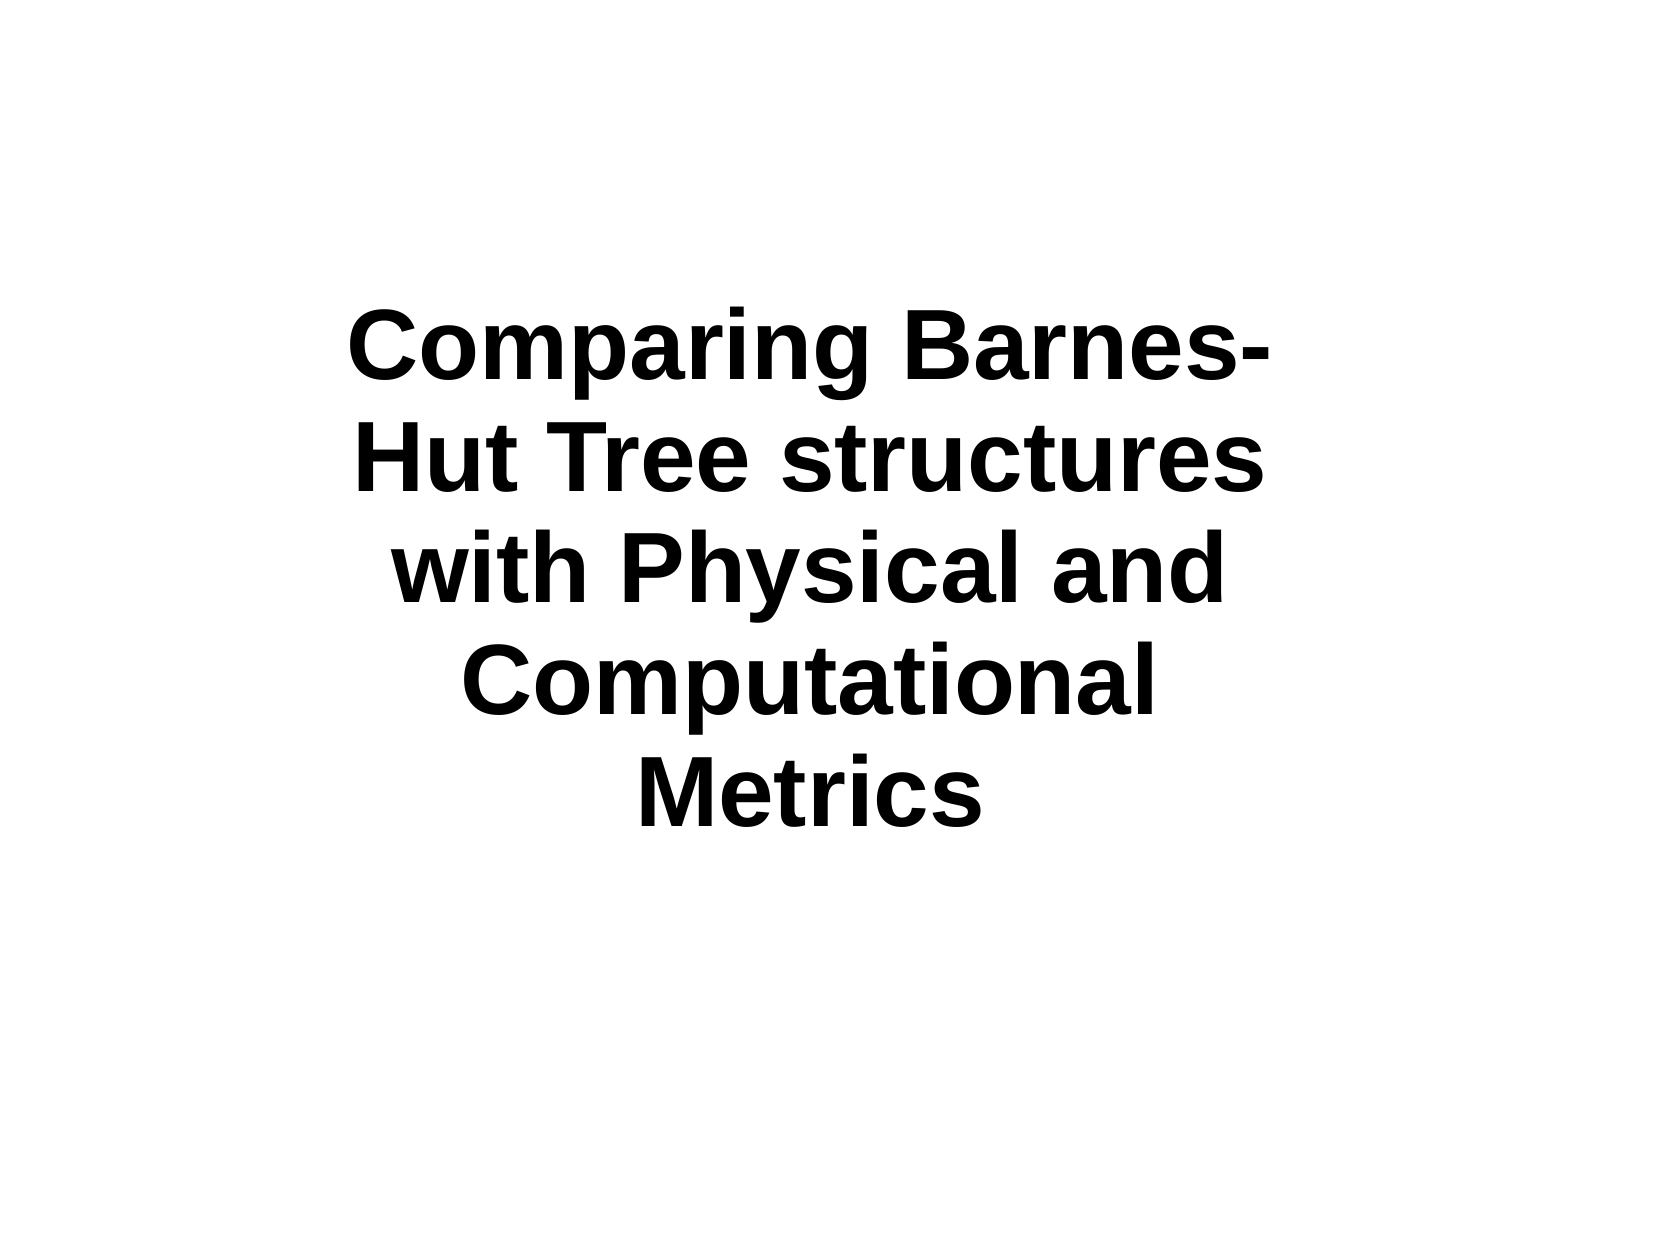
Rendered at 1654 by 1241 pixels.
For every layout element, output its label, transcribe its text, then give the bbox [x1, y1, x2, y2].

text_box Comparing Barnes-Hut Tree structures with Physical and Computational Metrics [285, 281, 1336, 856]
